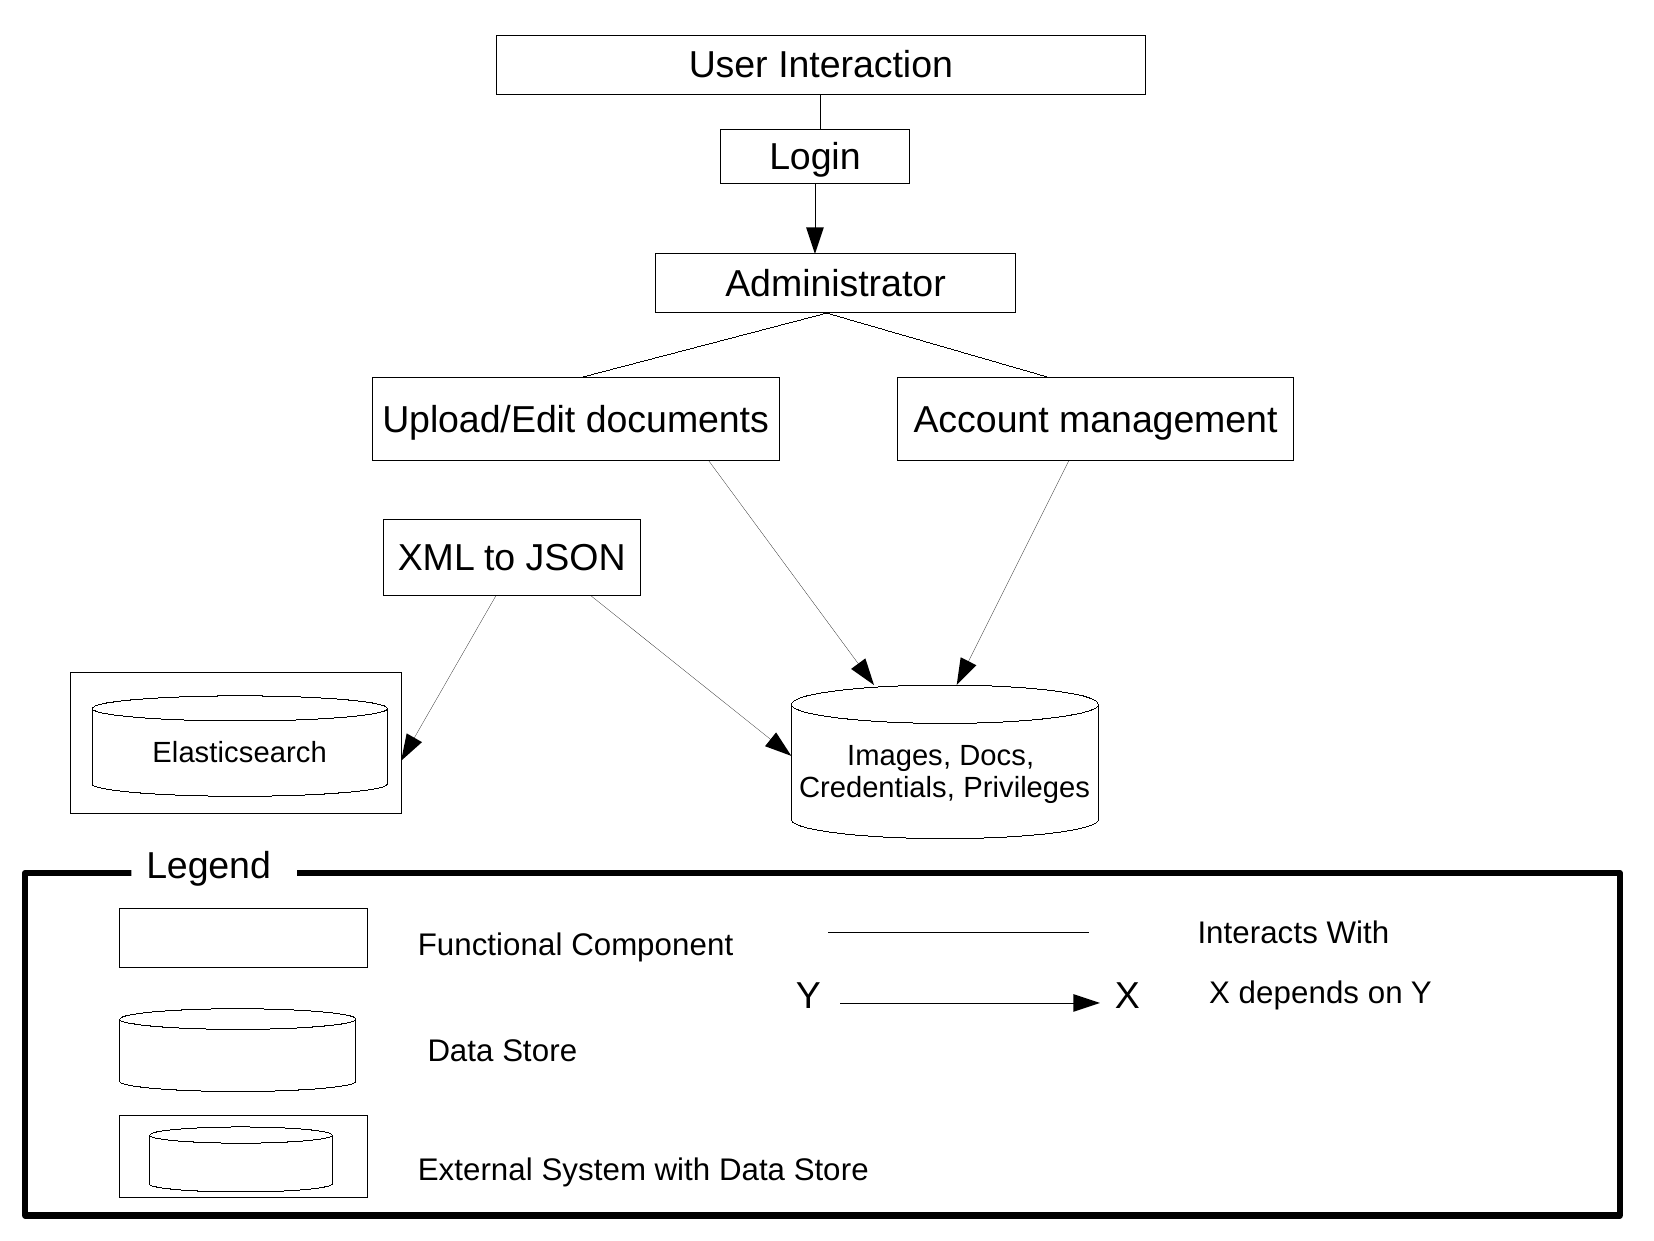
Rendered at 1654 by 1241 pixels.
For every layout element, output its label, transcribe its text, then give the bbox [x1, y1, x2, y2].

text_box Login [720, 129, 910, 184]
text_box Elasticsearch [92, 710, 388, 797]
text_box Administrator [655, 253, 1016, 313]
text_box [25, 873, 1620, 1216]
text_box XML to JSON [383, 519, 641, 596]
text_box User Interaction [496, 35, 1146, 95]
text_box Legend [131, 837, 297, 895]
text_box Account management [897, 377, 1294, 461]
text_box External System with Data Store [403, 1144, 900, 1195]
text_box Images, Docs, Credentials, Privileges [791, 706, 1099, 839]
text_box Upload/Edit documents [372, 377, 780, 461]
